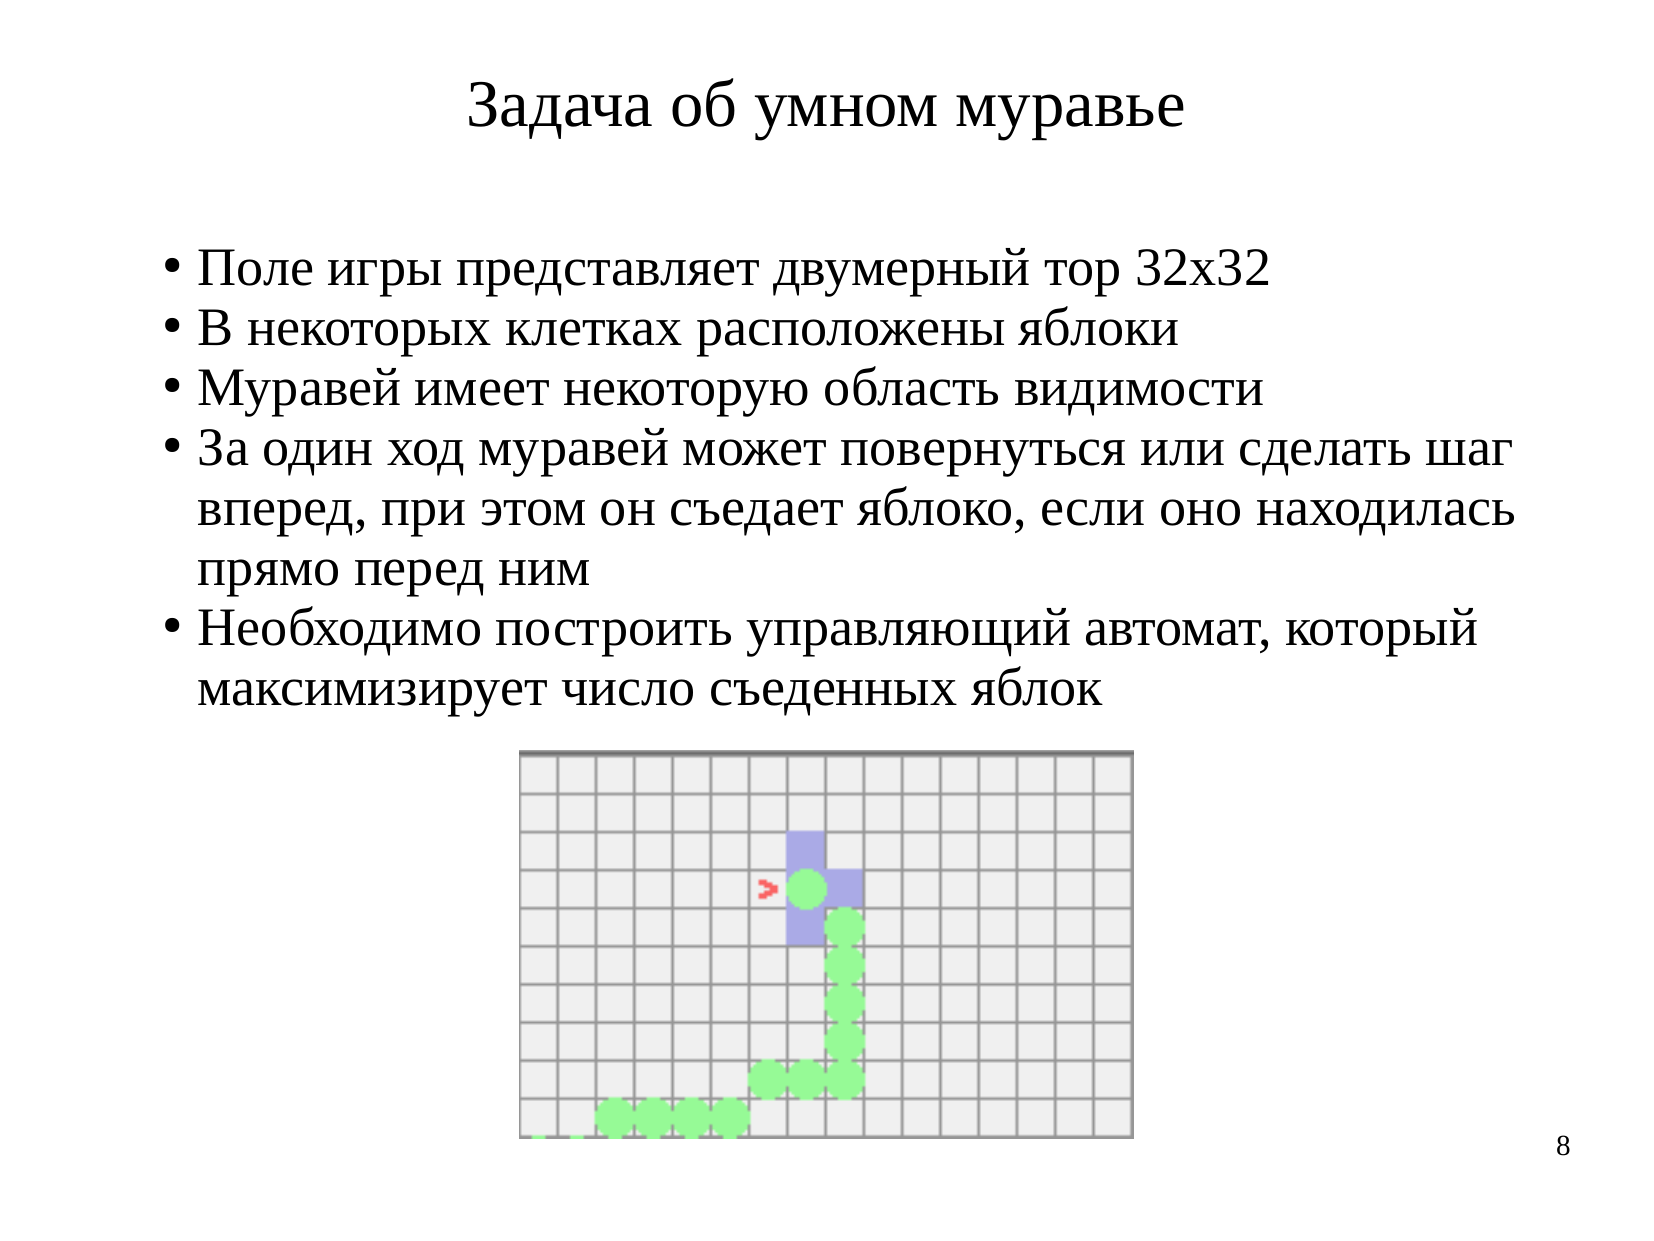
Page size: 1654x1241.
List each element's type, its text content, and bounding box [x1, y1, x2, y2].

text_box Задача об умном муравье [335, 59, 1318, 148]
text_box Поле игры представляет двумерный тор 32х32 В некоторых клетках расположены яблоки Муравей имеет некоторую область видимости За один ход муравей может повернуться или сделать шаг вперед, при этом он съедает яблоко, если оно находилась прямо перед ним Необходимо построить управляющий автомат, который максимизирует число съеденных яблок [147, 229, 1544, 785]
picture [519, 785, 1134, 1139]
